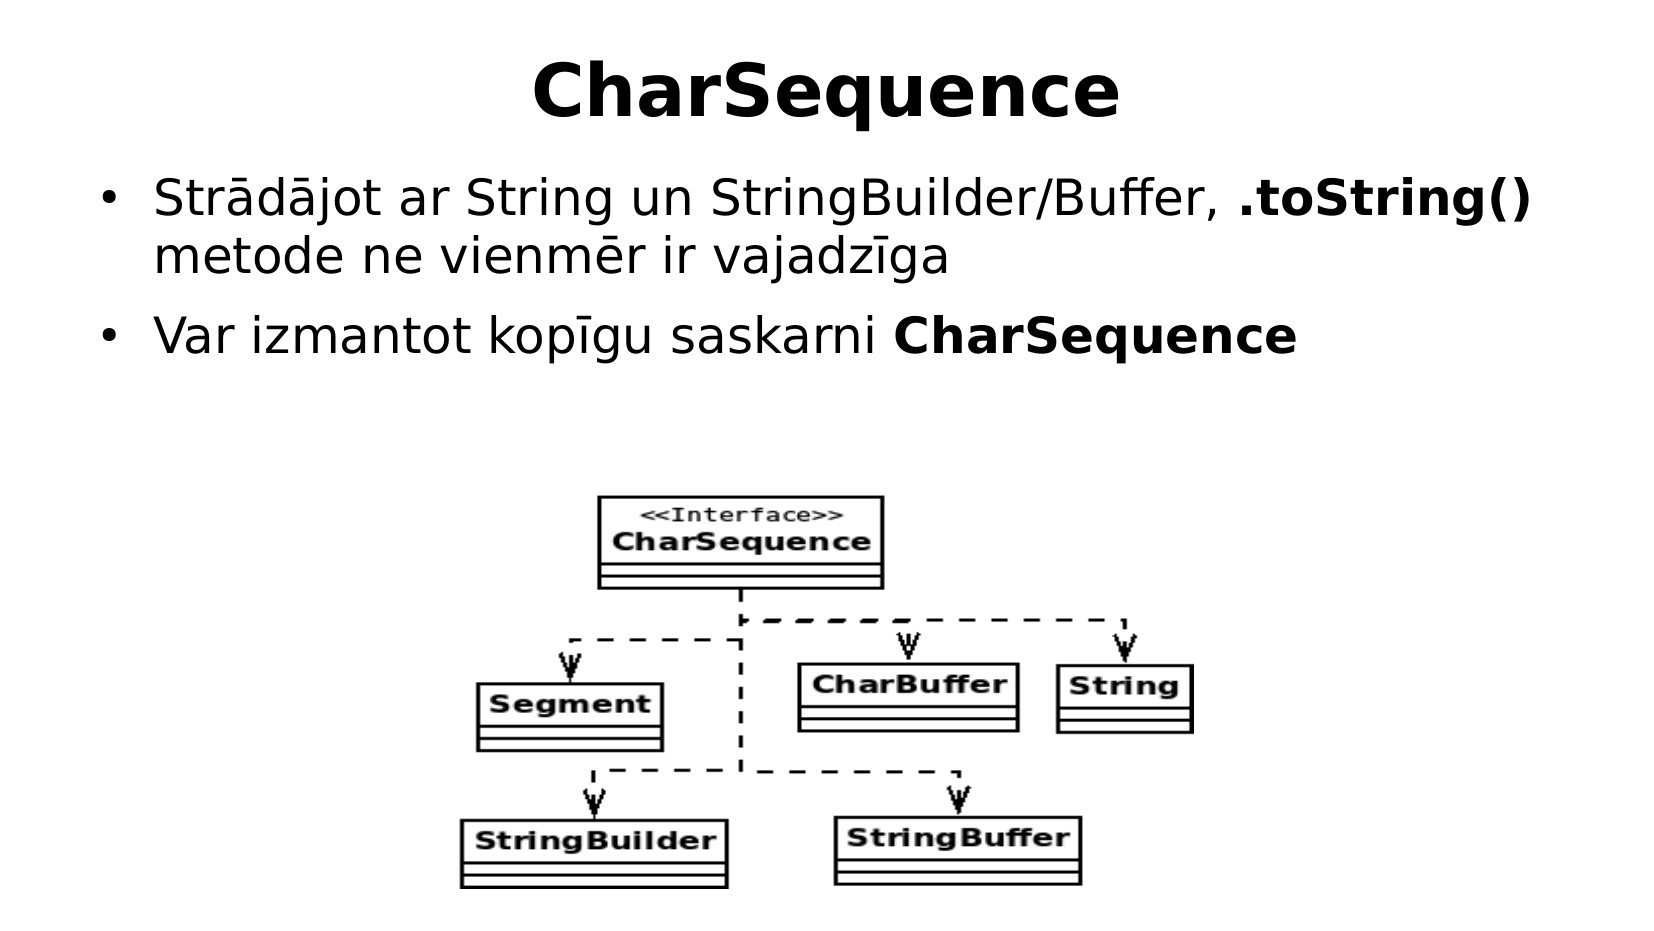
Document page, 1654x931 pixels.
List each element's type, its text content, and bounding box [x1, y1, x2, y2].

picture [412, 464, 1194, 889]
list Strādājot ar String un StringBuilder/Buffer, .toString() metode ne vienmēr ir vajadzīga Var izmantot kopīgu saskarni CharSequence [82, 168, 1538, 513]
title CharSequence [82, 37, 1571, 147]
